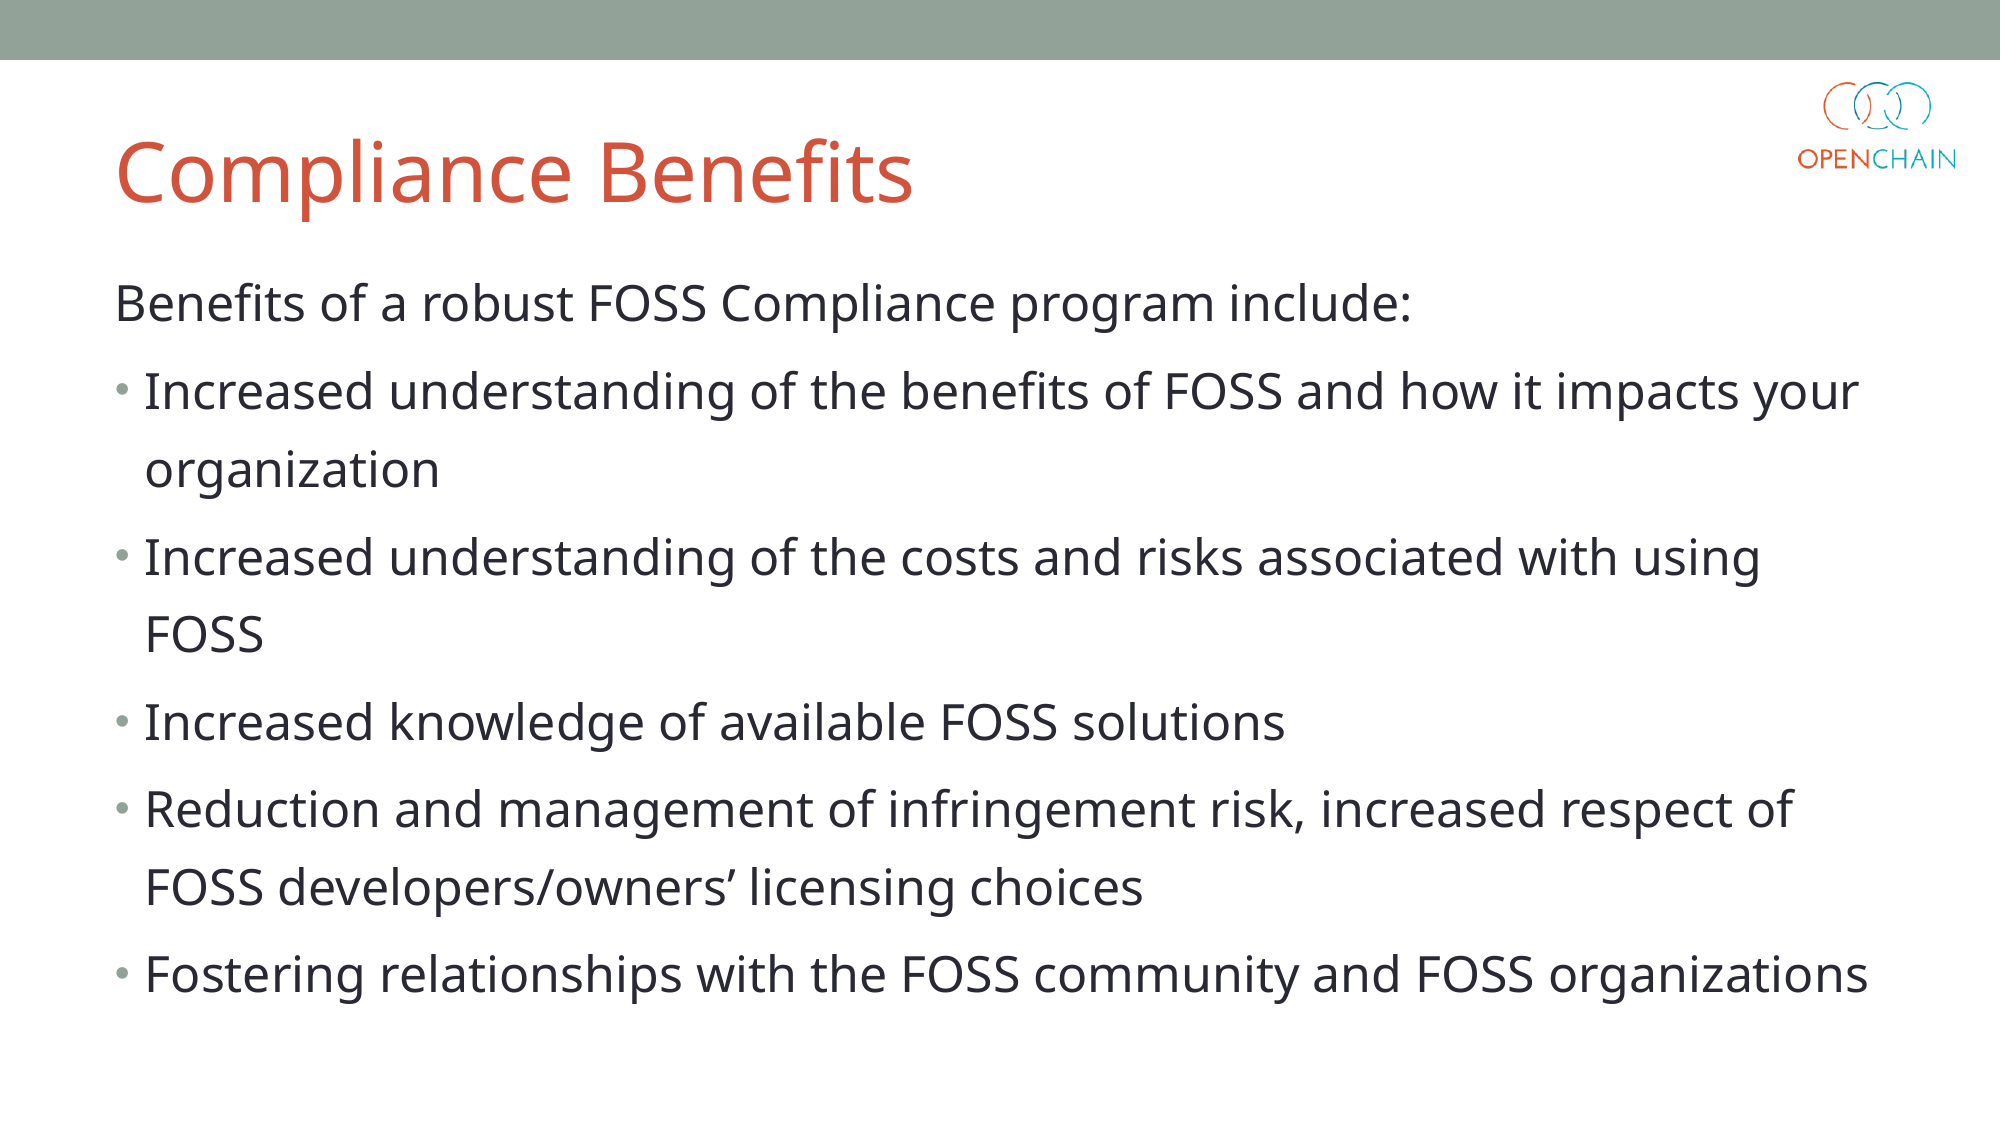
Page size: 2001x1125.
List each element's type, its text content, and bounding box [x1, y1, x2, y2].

text_box Compliance Benefits [99, 87, 1900, 250]
text_box Benefits of a robust FOSS Compliance program include: Increased understanding of the benefits of FOSS and how it impacts your organization Increased understanding of the costs and risks associated with using FOSS Increased knowledge of available FOSS solutions Reduction and management of infringement risk, increased respect of FOSS developers/owners’ licensing choices Fostering relationships with the FOSS community and FOSS organizations [99, 263, 1900, 1064]
picture [1798, 82, 1955, 169]
